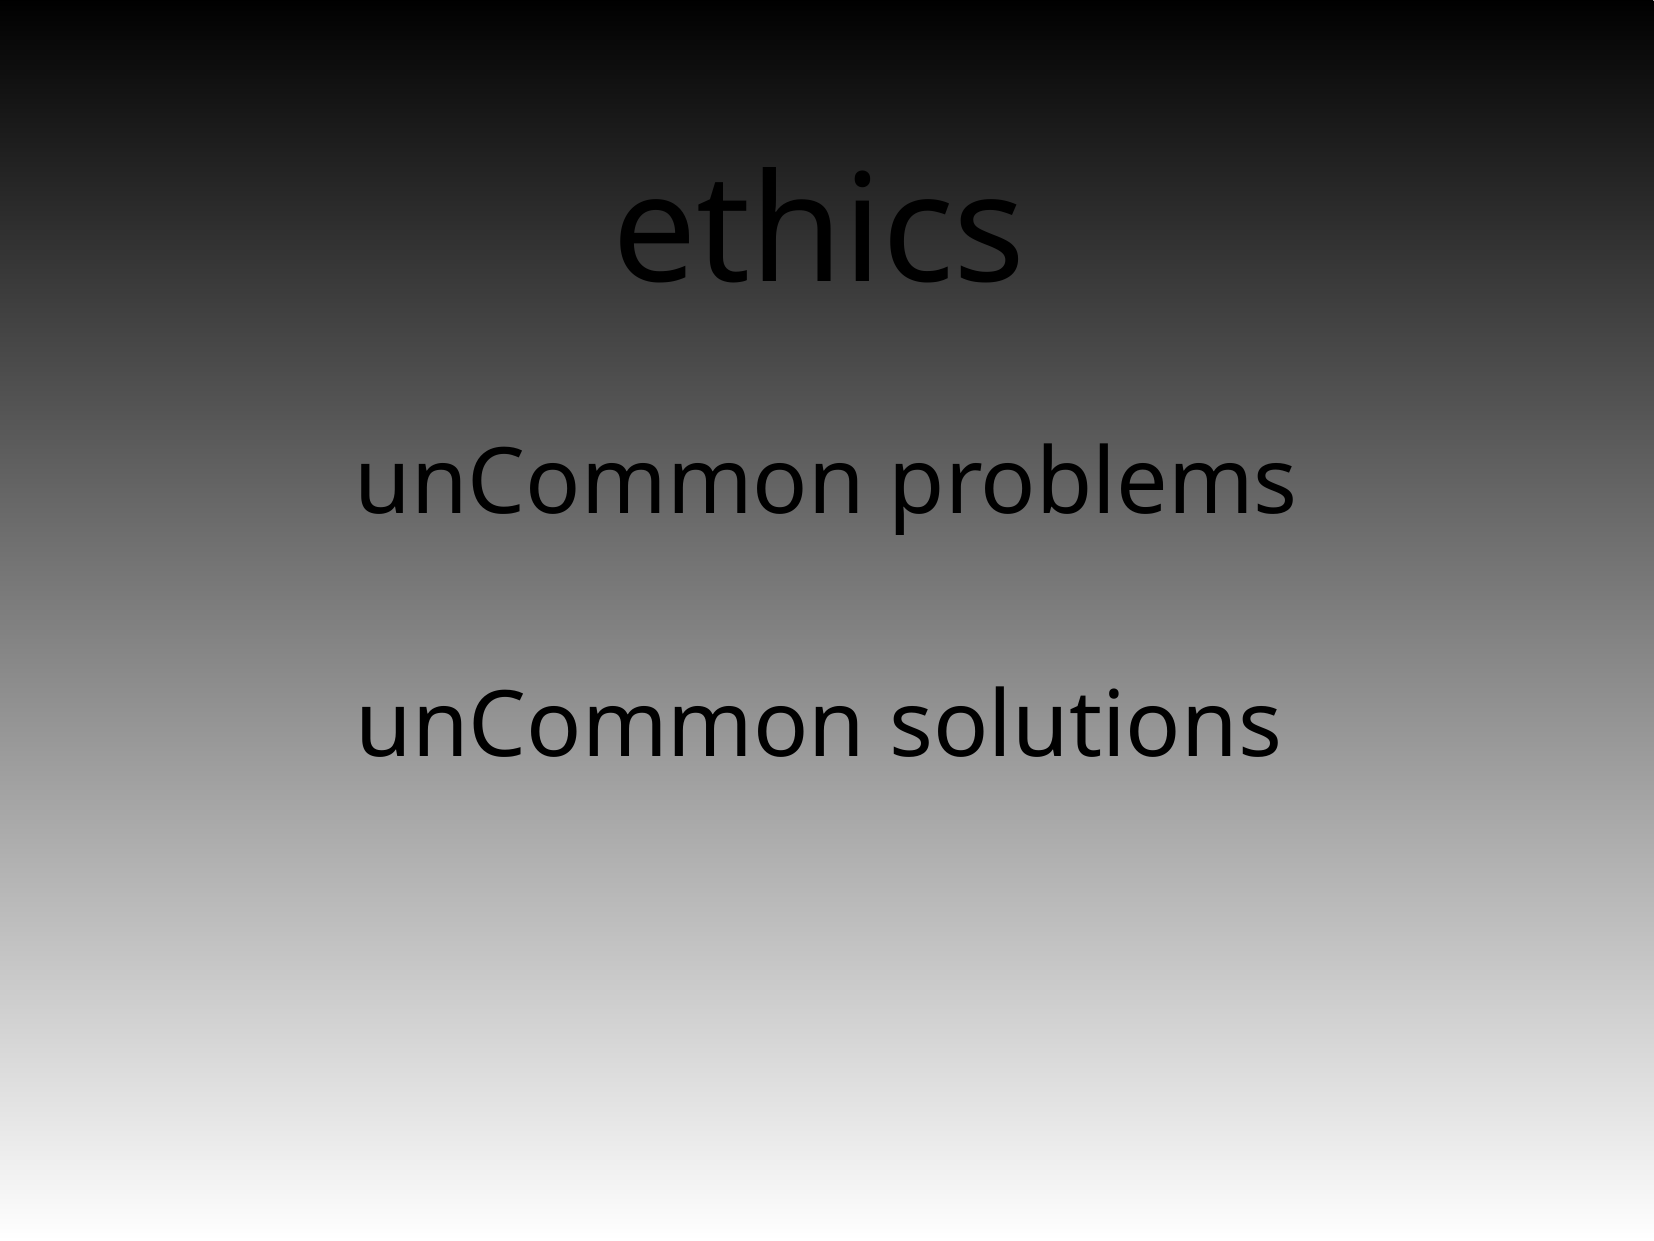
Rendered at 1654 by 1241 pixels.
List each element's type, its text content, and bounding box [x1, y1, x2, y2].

title unCommon solutions [75, 617, 1564, 826]
title unCommon problems [82, 375, 1571, 583]
title ethics [75, 120, 1564, 328]
